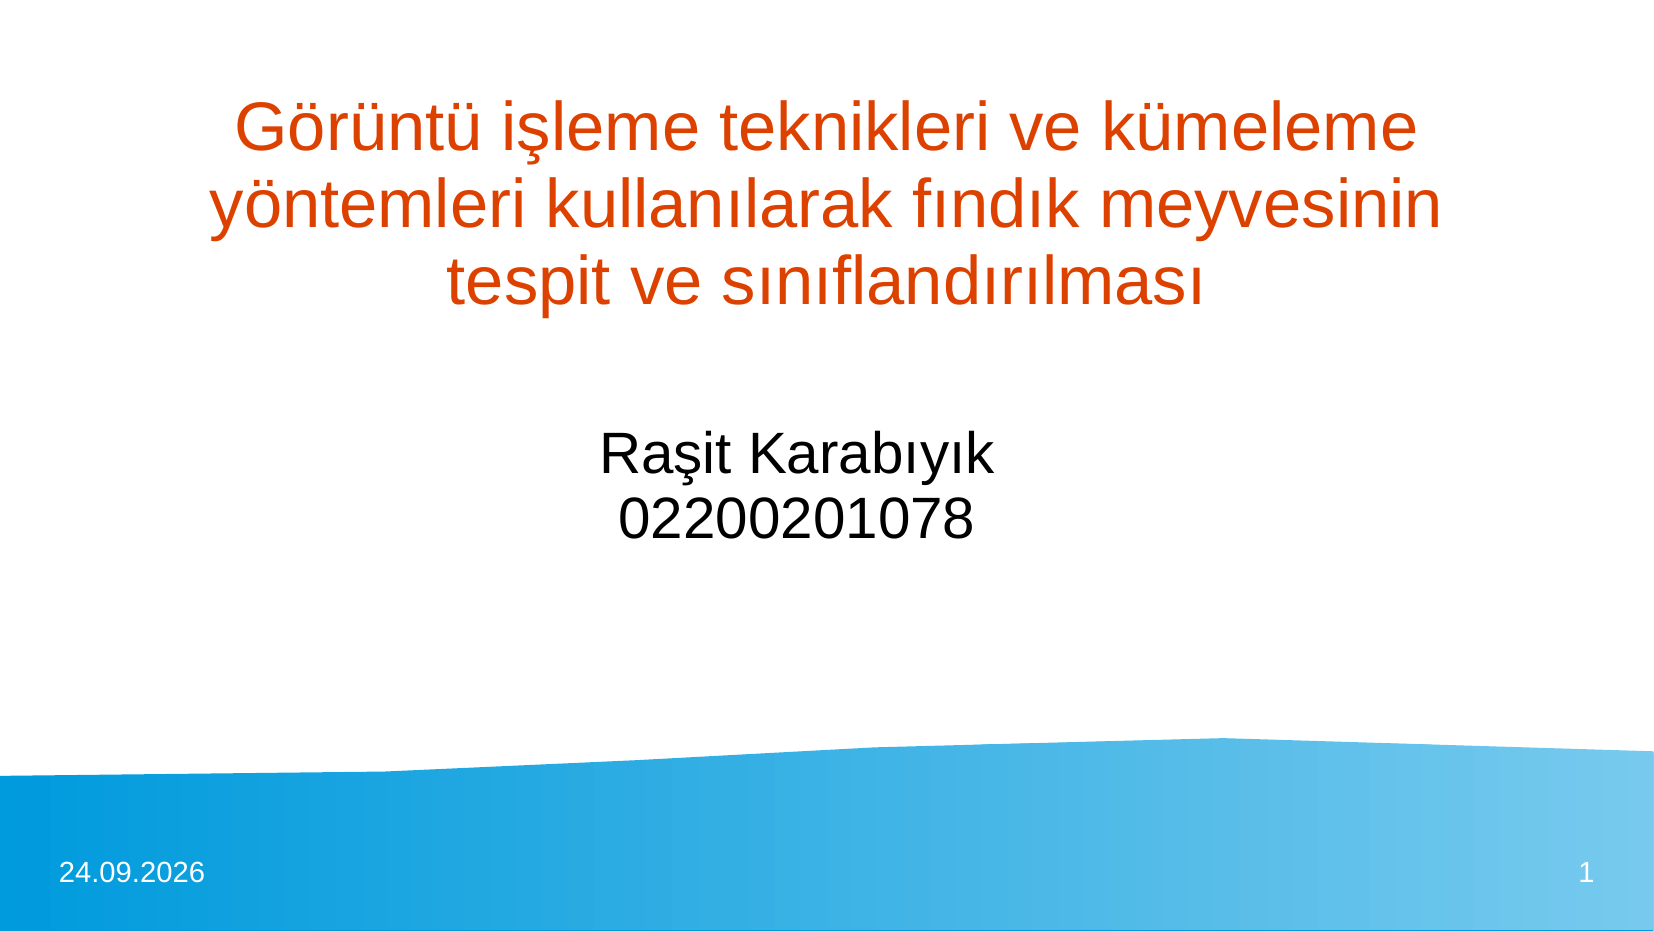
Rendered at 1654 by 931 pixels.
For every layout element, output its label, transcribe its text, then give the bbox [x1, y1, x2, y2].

text_box Raşit Karabıyık 02200201078 [413, 413, 1182, 591]
title Görüntü işleme teknikleri ve kümeleme yöntemleri kullanılarak fındık meyvesinin tespit ve sınıflandırılması [88, 88, 1565, 319]
